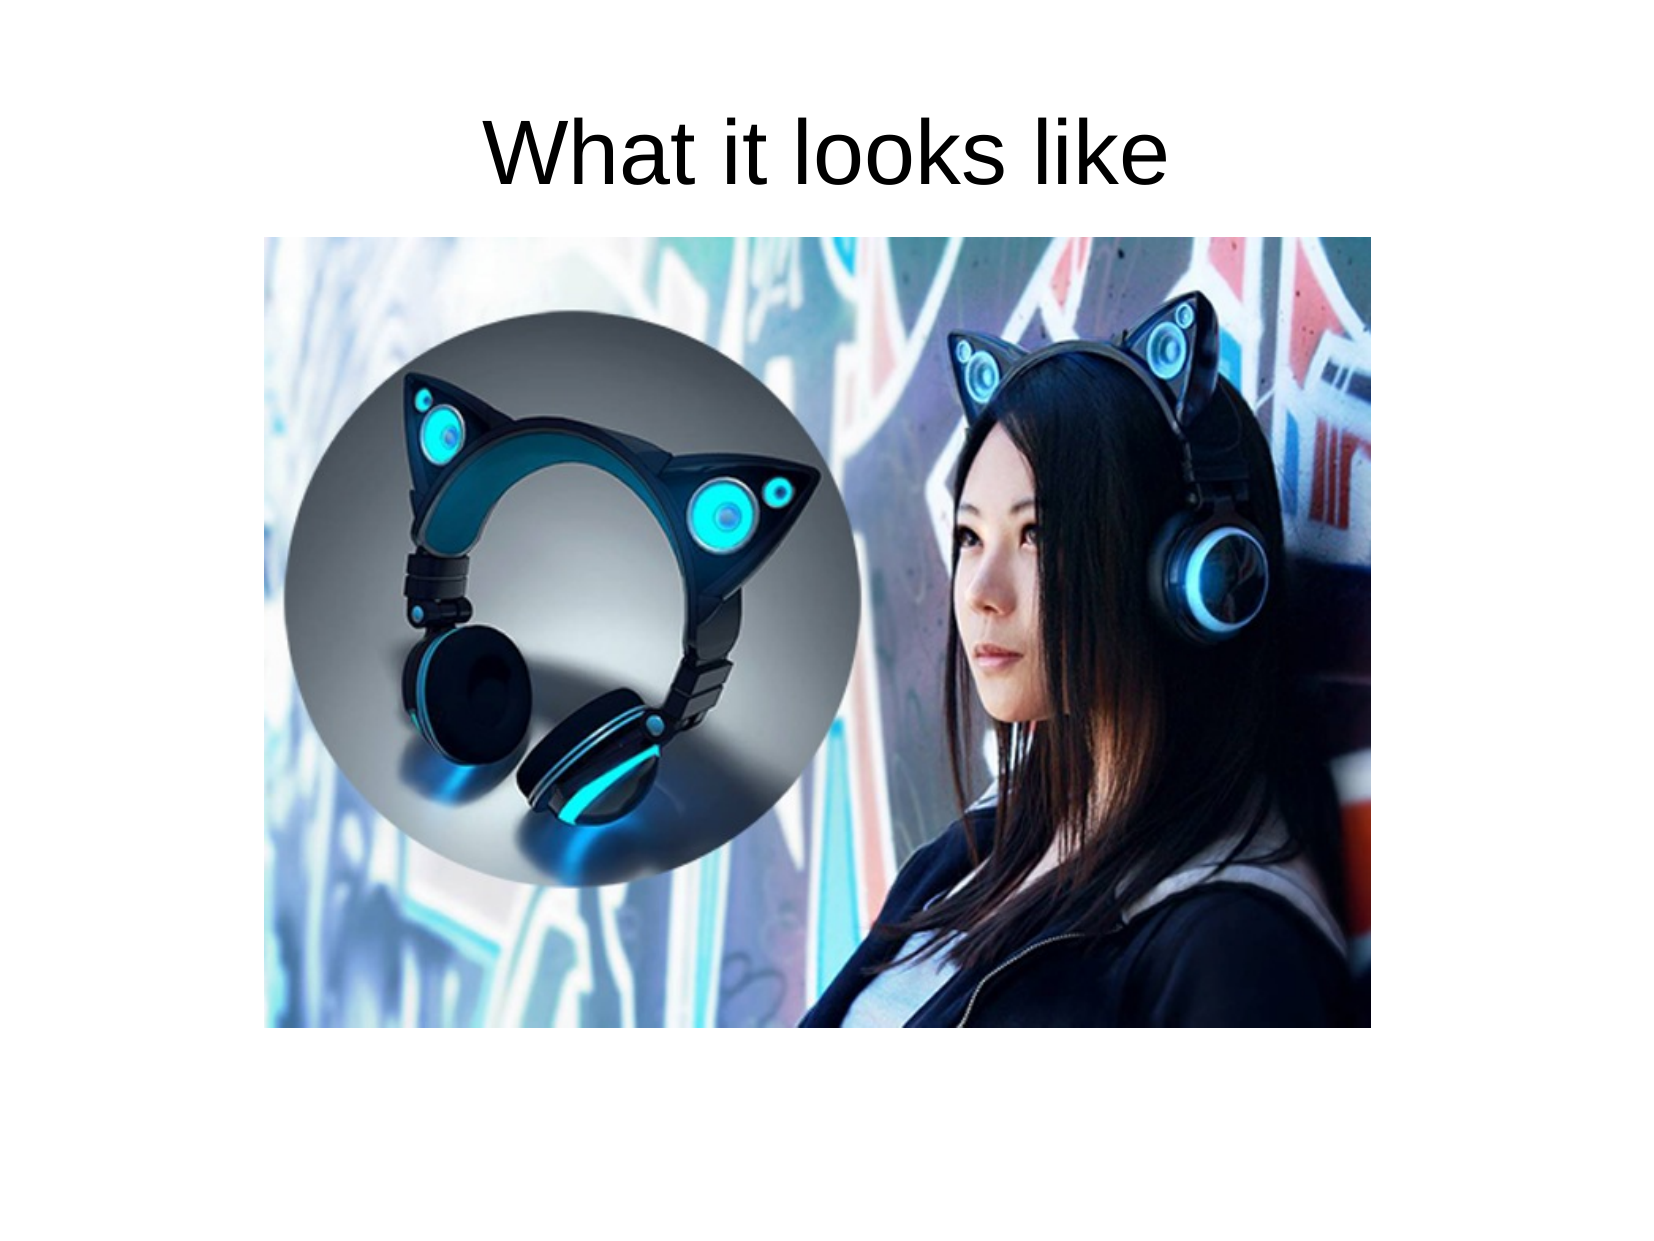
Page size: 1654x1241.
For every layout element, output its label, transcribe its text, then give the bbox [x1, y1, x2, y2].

title What it looks like [82, 49, 1571, 257]
picture [264, 237, 1371, 1028]
